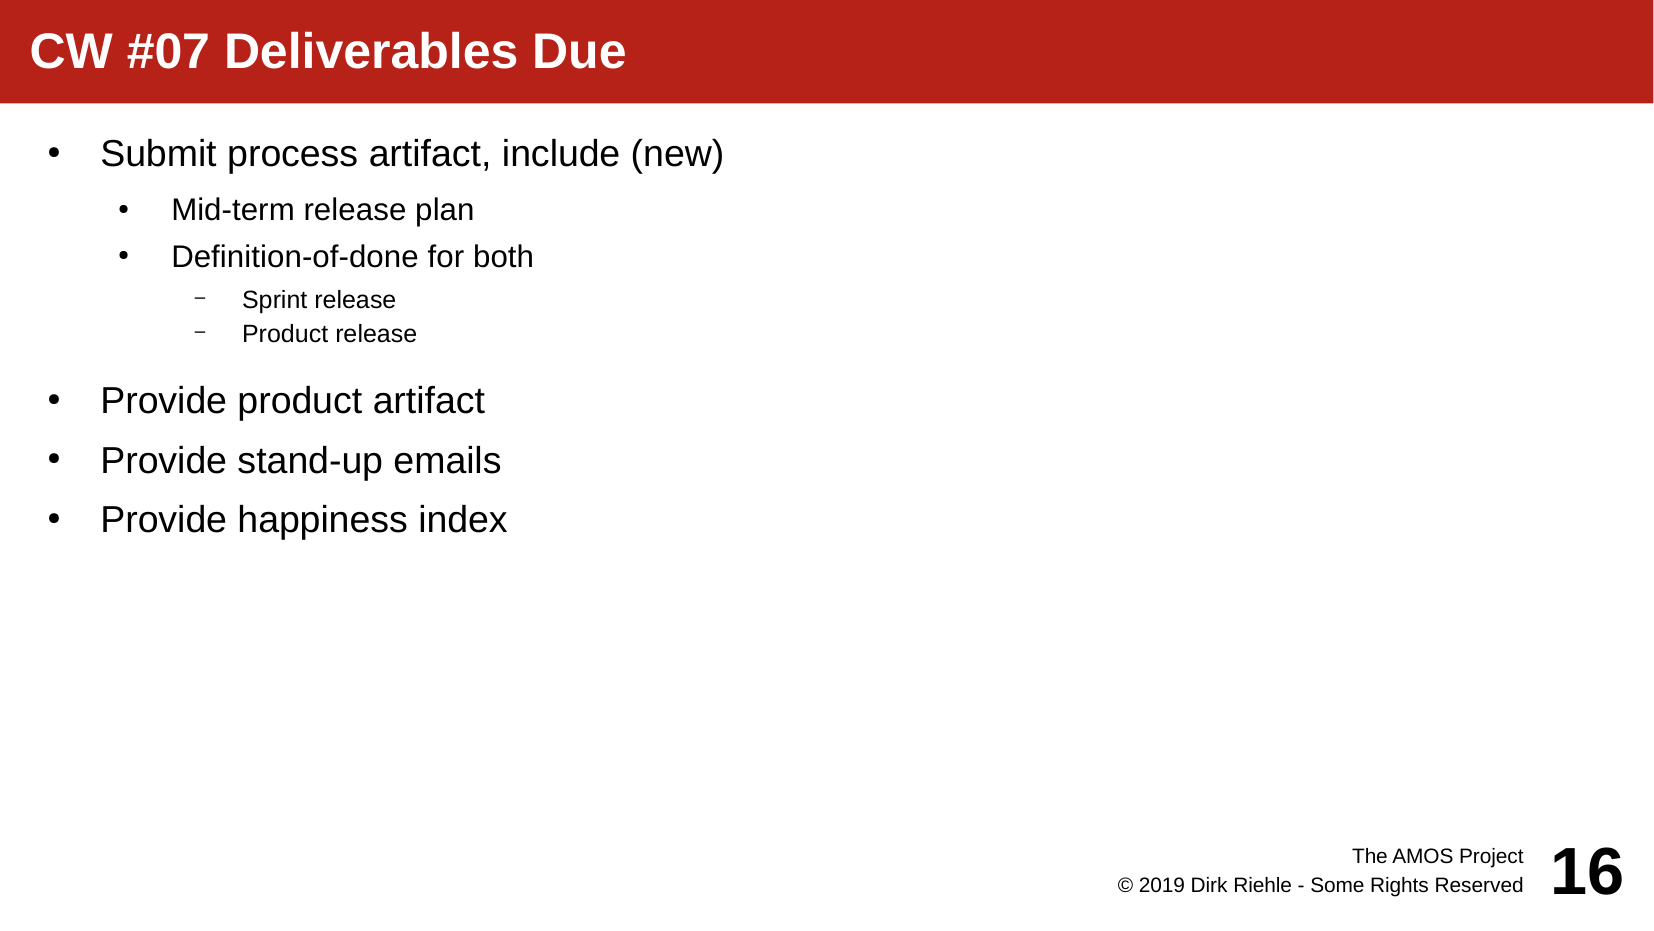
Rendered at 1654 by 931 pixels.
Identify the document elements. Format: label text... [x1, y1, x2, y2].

title CW #07 Deliverables Due [0, 0, 1654, 104]
list Submit process artifact, include (new) Mid-term release plan Definition-of-done for both Sprint release Product release Provide product artifact Provide stand-up emails Provide happiness index [29, 132, 1625, 798]
